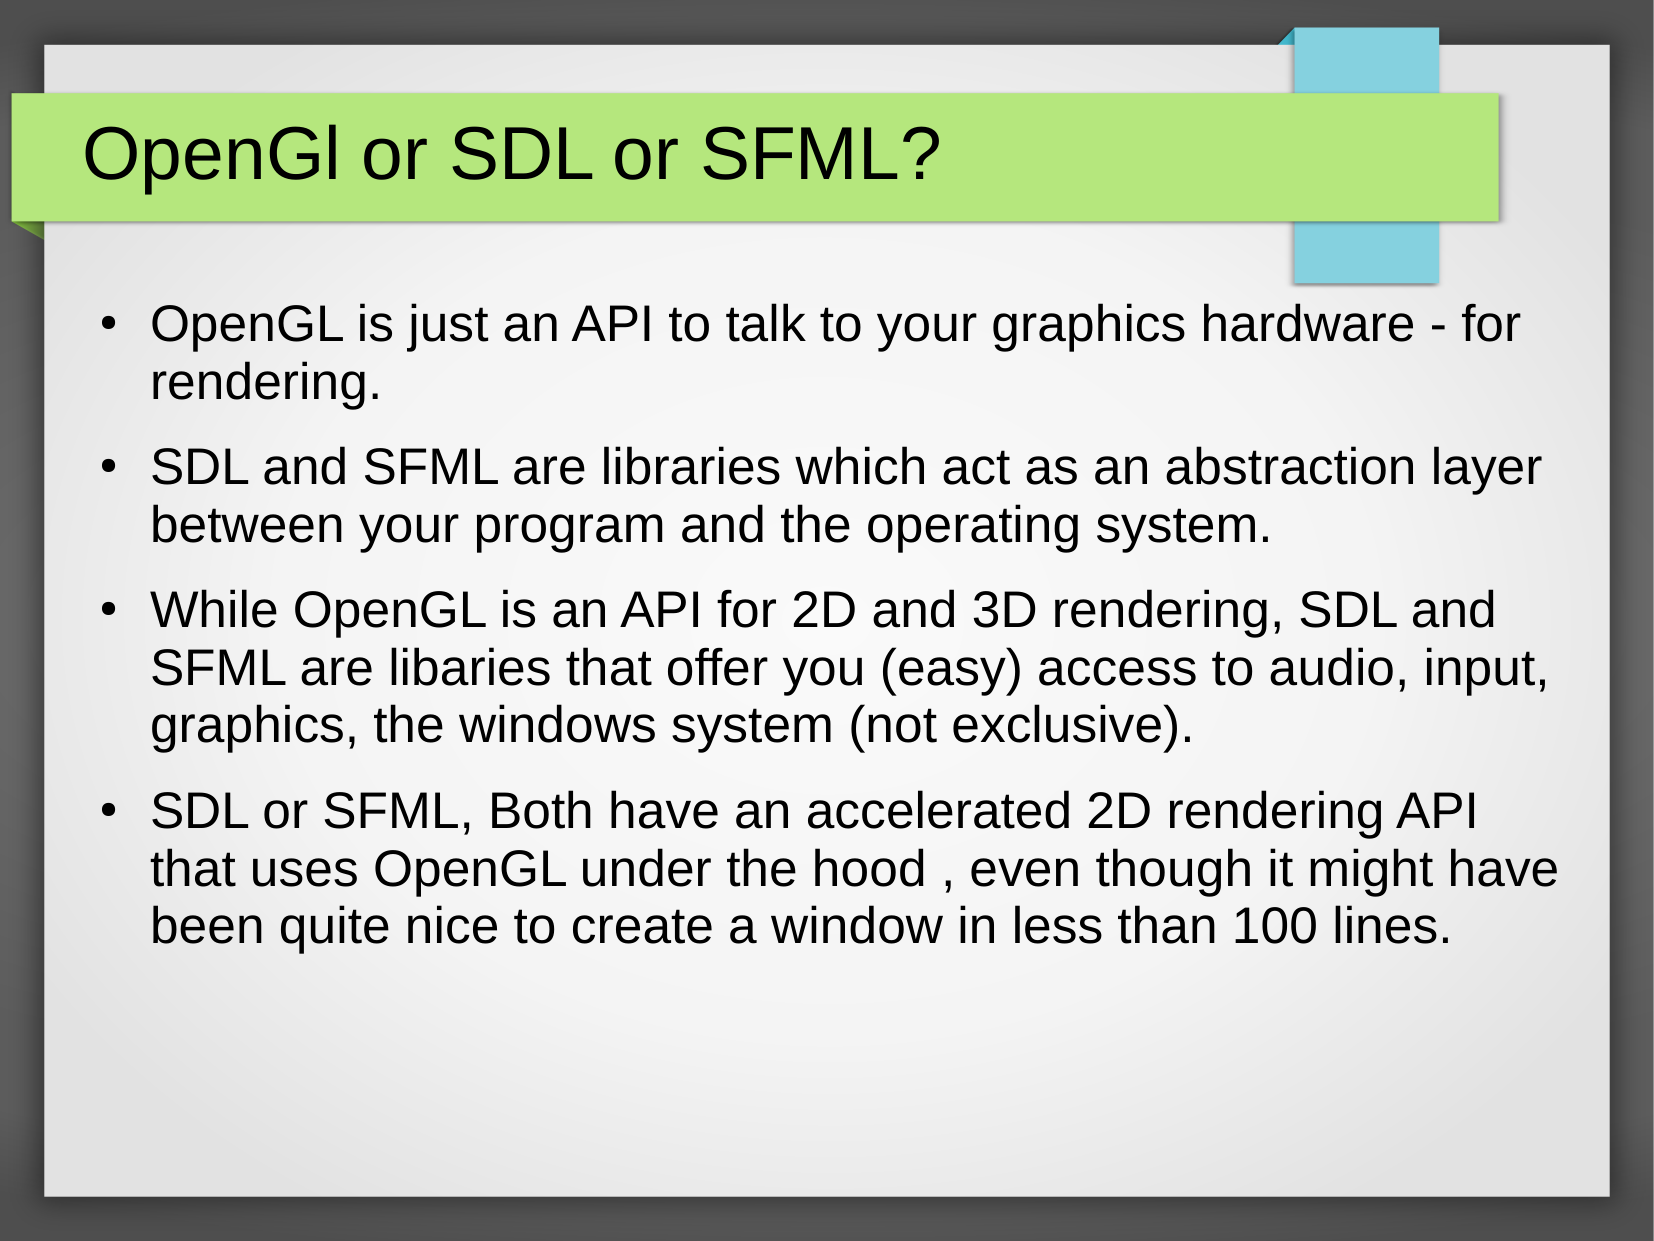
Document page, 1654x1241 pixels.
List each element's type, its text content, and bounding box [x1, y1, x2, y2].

title OpenGl or SDL or SFML? [82, 94, 1264, 213]
list OpenGL is just an API to talk to your graphics hardware - for rendering. SDL and SFML are libraries which act as an abstraction layer between your program and the operating system. While OpenGL is an API for 2D and 3D rendering, SDL and SFML are libaries that offer you (easy) access to audio, input, graphics, the windows system (not exclusive). SDL or SFML, Both have an accelerated 2D rendering API that uses OpenGL under the hood , even though it might have been quite nice to create a window in less than 100 lines. [82, 295, 1571, 1015]
picture [0, 0, 1654, 1241]
